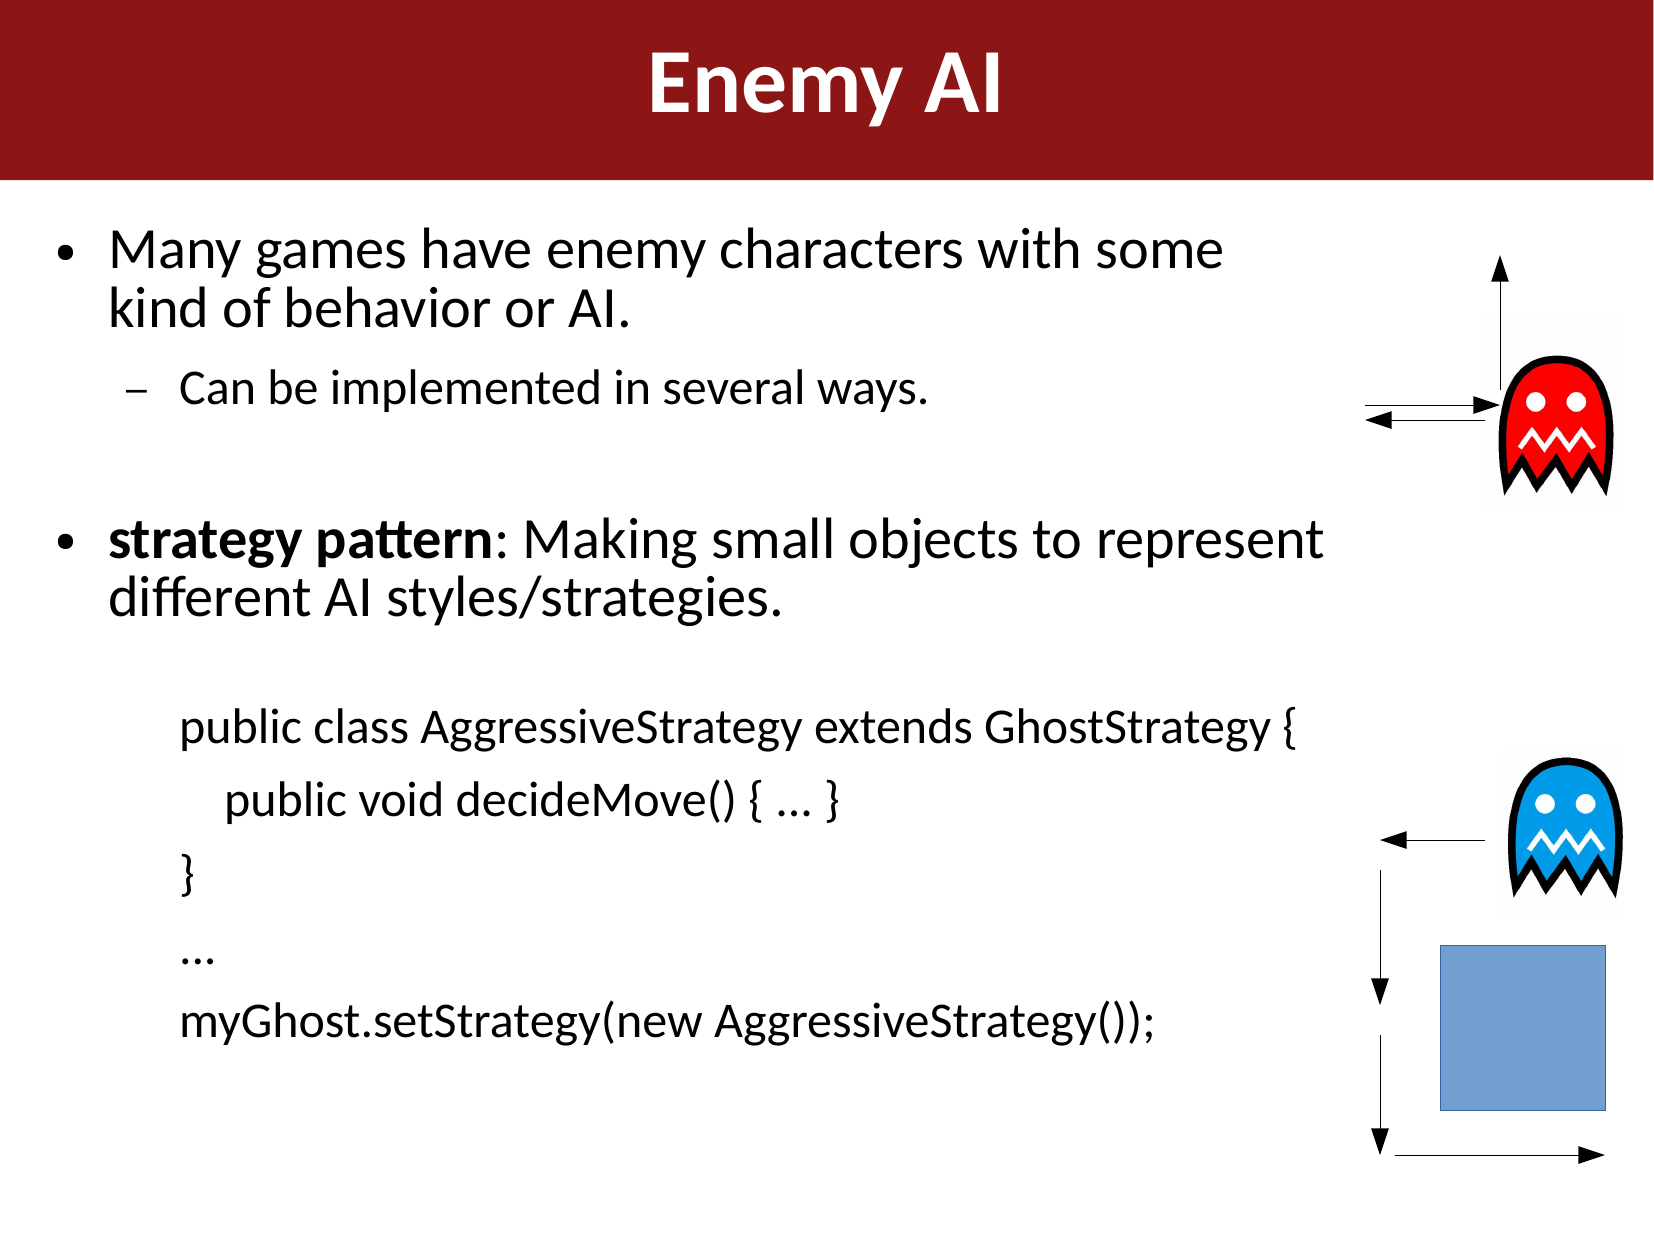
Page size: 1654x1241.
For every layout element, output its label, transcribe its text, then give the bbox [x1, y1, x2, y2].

picture [1485, 315, 1621, 510]
title Enemy AI [0, 0, 1654, 181]
text_box [1440, 945, 1606, 1111]
list Many games have enemy characters with some kind of behavior or AI. Can be implemented in several ways. strategy pattern: Making small objects to represent different AI styles/strategies. public class AggressiveStrategy extends GhostStrategy { public void decideMove() { ... } } ... myGhost.setStrategy(new AggressiveStrategy()); [37, 225, 1636, 1186]
picture [1500, 750, 1625, 915]
